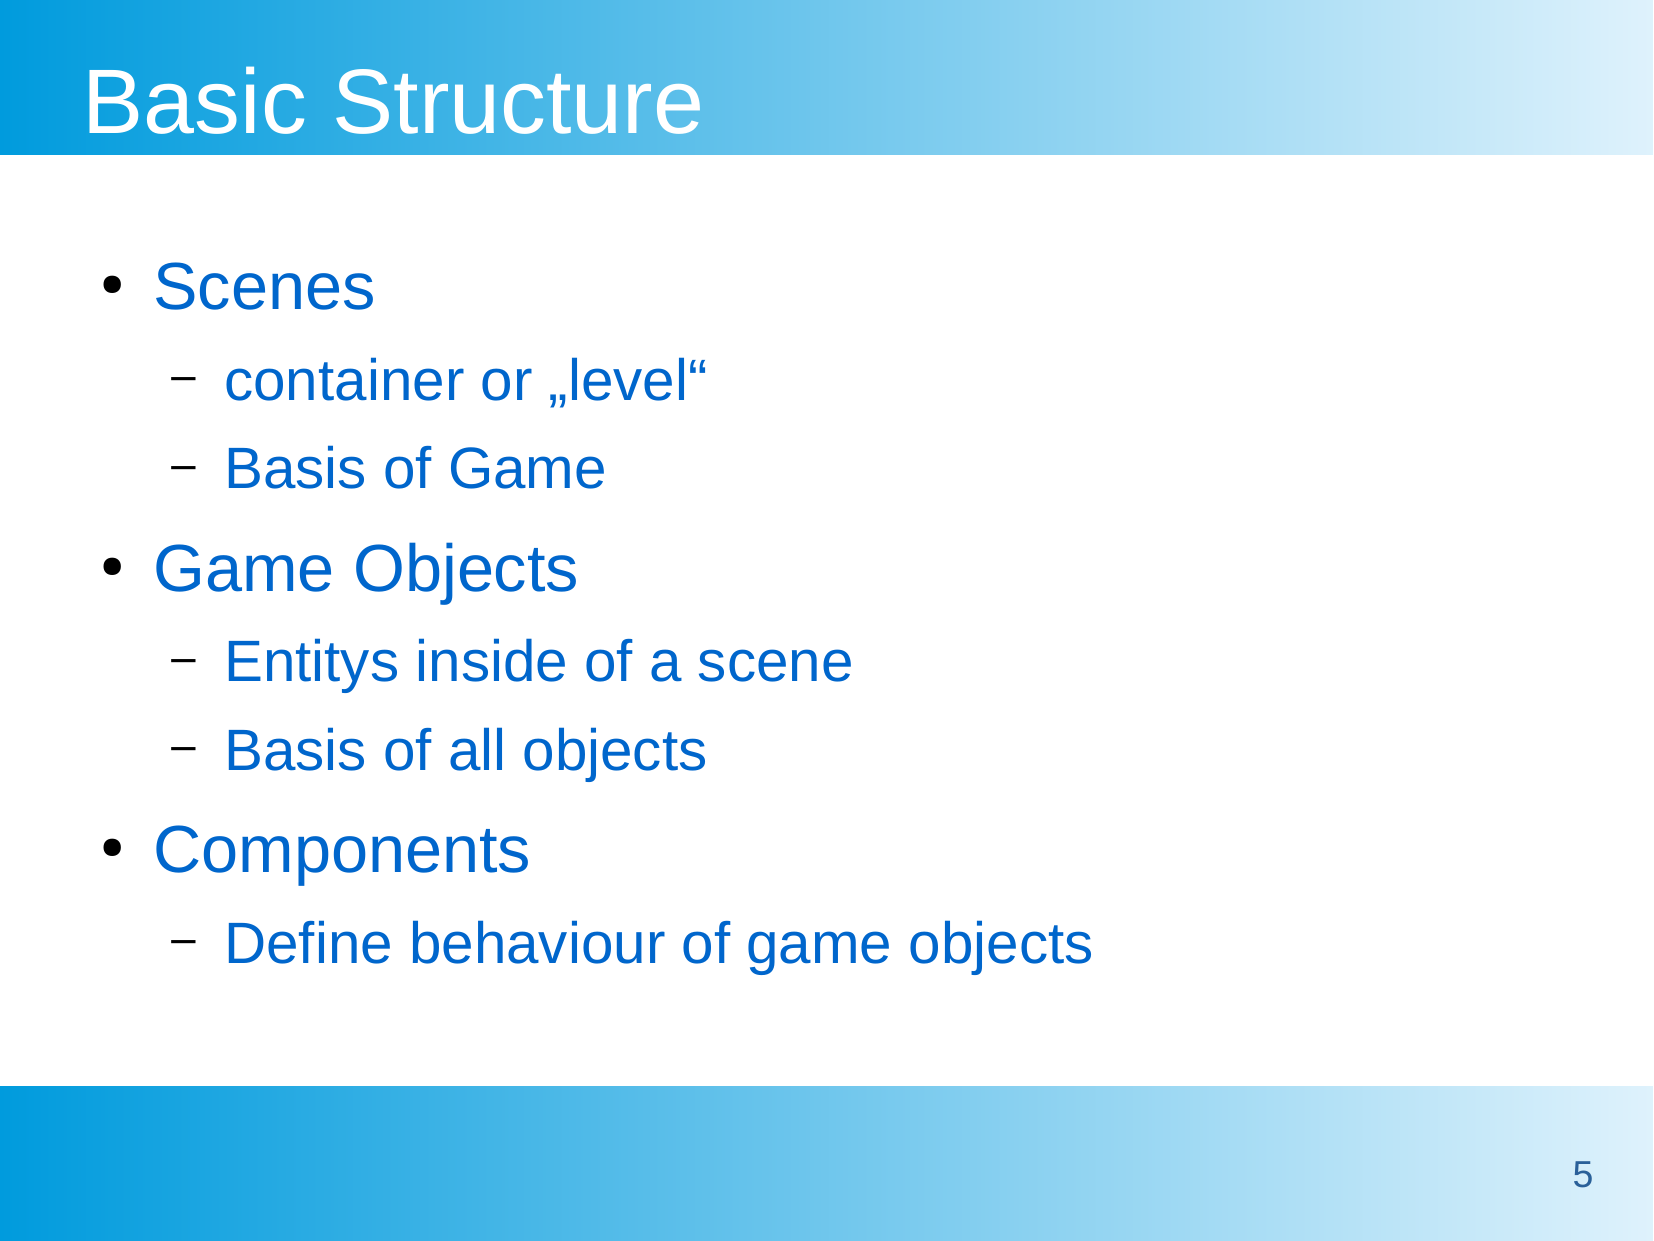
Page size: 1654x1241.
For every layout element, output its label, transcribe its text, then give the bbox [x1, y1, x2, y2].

text_box <Foliennummer> [1379, 1146, 1654, 1217]
title Basic Structure [82, 49, 1571, 155]
list Scenes container or „level“ Basis of Game Game Objects Entitys inside of a scene Basis of all objects Components Define behaviour of game objects [82, 249, 1571, 969]
